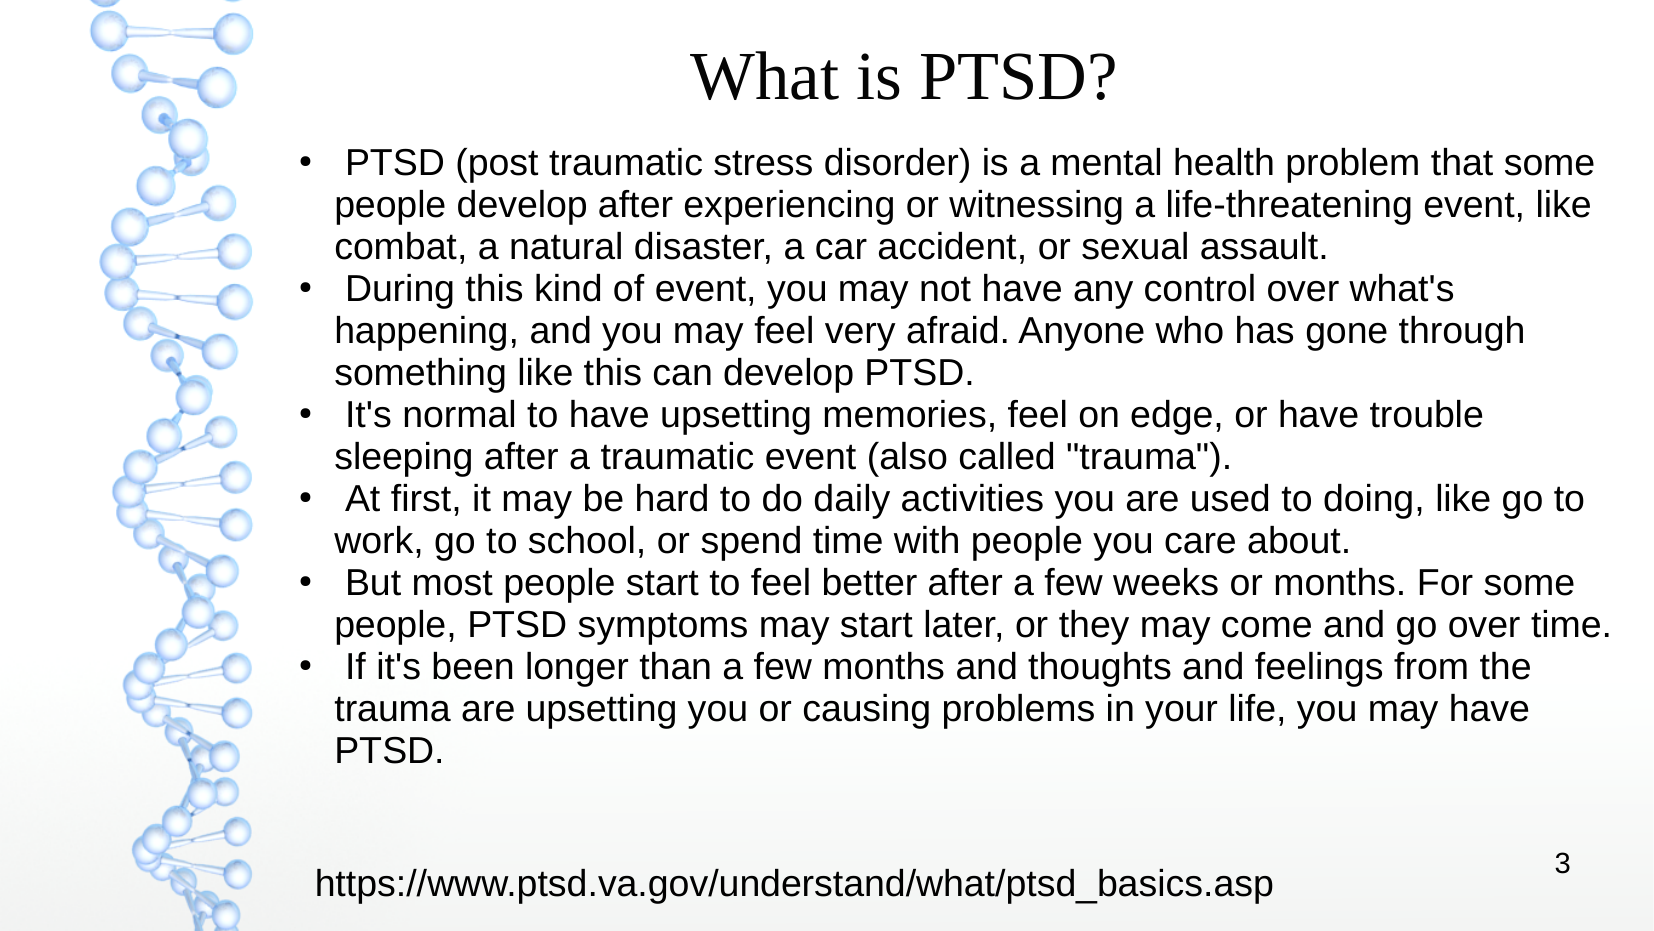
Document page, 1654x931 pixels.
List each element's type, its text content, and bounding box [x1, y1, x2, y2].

text_box https://www.ptsd.va.gov/understand/what/ptsd_basics.asp [300, 855, 1336, 912]
text_box PTSD (post traumatic stress disorder) is a mental health problem that some people develop after experiencing or witnessing a life-threatening event, like combat, a natural disaster, a car accident, or sexual assault. During this kind of event, you may not have any control over what's happening, and you may feel very afraid. Anyone who has gone through something like this can develop PTSD. It's normal to have upsetting memories, feel on edge, or have trouble sleeping after a traumatic event (also called "trauma"). At first, it may be hard to do daily activities you are used to doing, like go to work, go to school, or spend time with people you care about. But most people start to feel better after a few weeks or months. For some people, PTSD symptoms may start later, or they may come and go over time. If it's been longer than a few months and thoughts and feelings from the trauma are upsetting you or causing problems in your life, you may have PTSD. [284, 134, 1632, 849]
picture [0, 0, 1654, 931]
title What is PTSD? [240, 0, 1569, 154]
